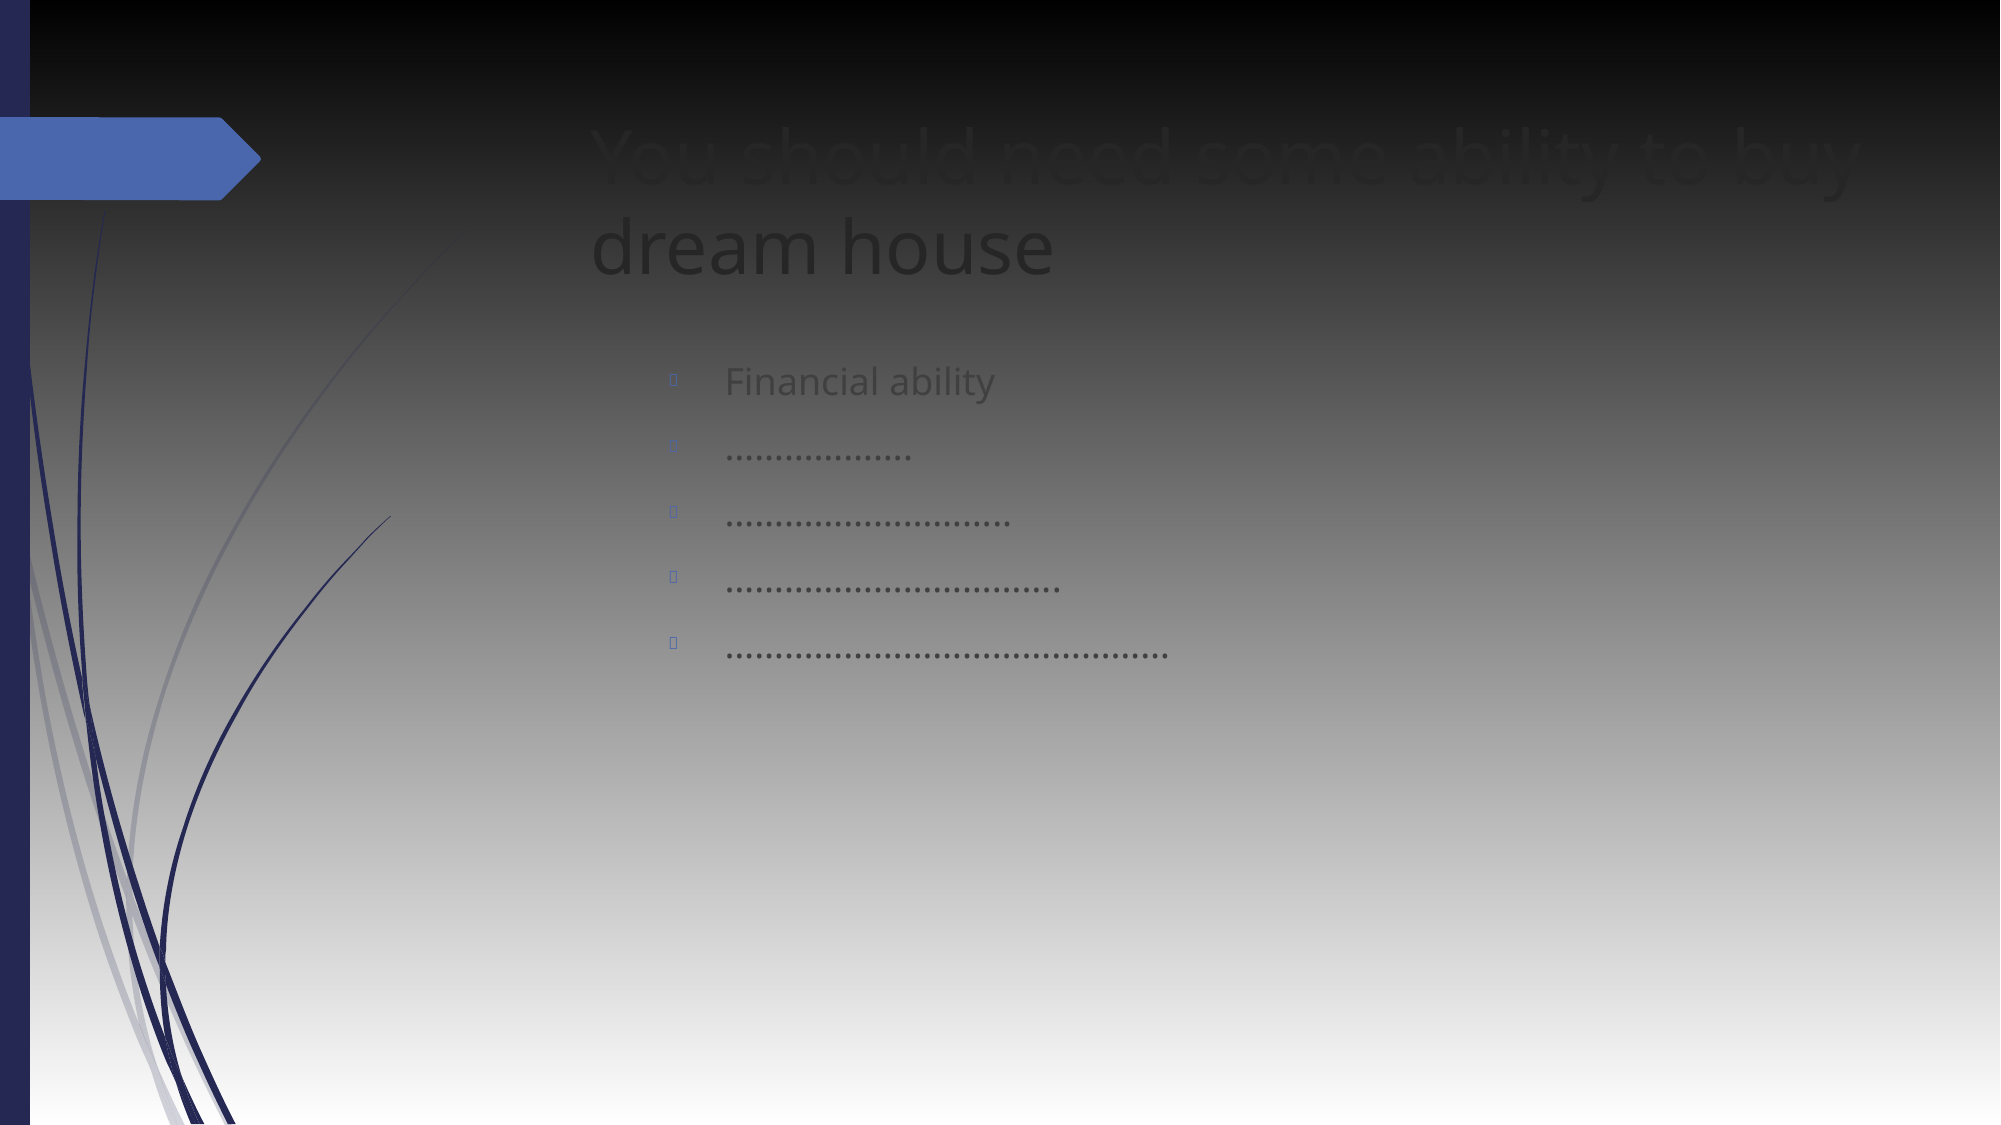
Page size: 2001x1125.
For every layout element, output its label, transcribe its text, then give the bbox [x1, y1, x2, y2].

title You should need some ability to buy dream house [575, 102, 1888, 313]
list Financial ability ………………. ……………………….. ……………………………. ……………………………………… [653, 350, 1888, 970]
